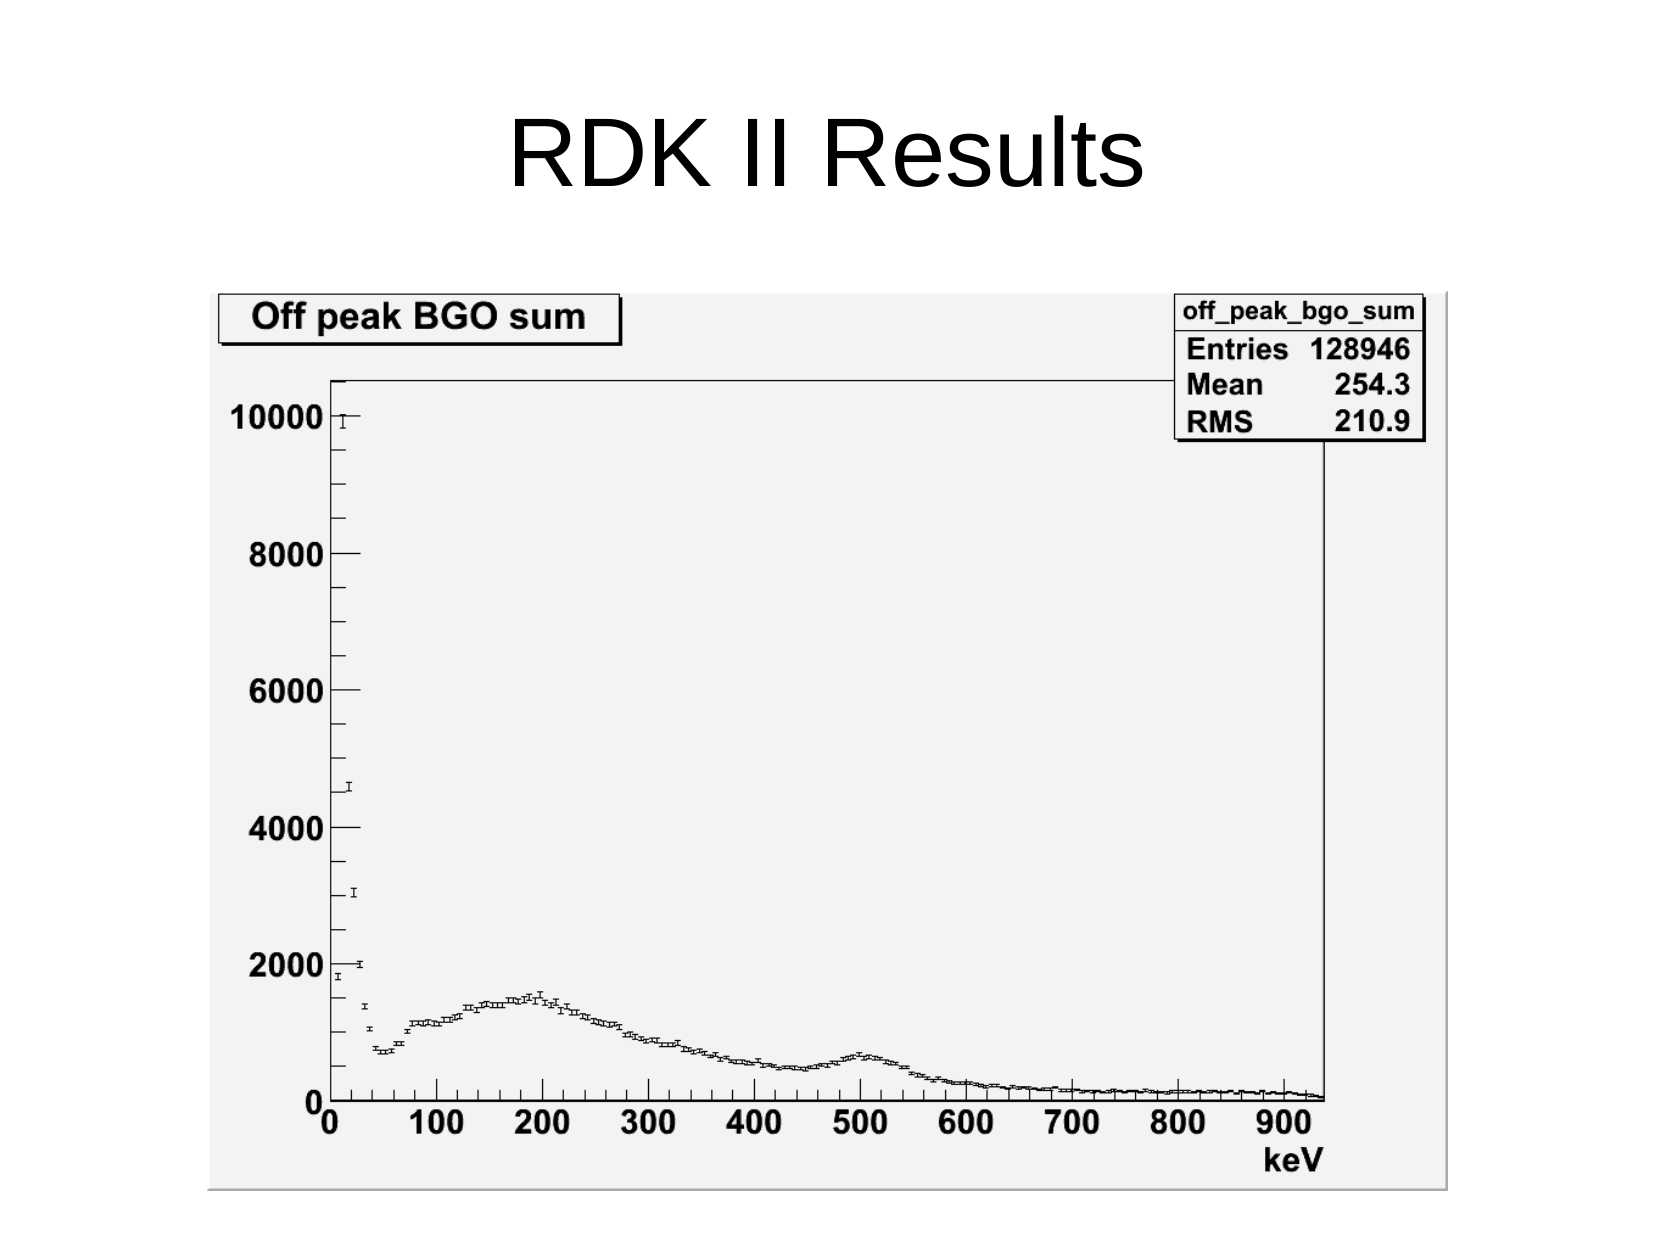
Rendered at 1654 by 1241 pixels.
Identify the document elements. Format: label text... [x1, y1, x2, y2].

title RDK II Results [82, 49, 1571, 257]
picture [206, 290, 1448, 1191]
